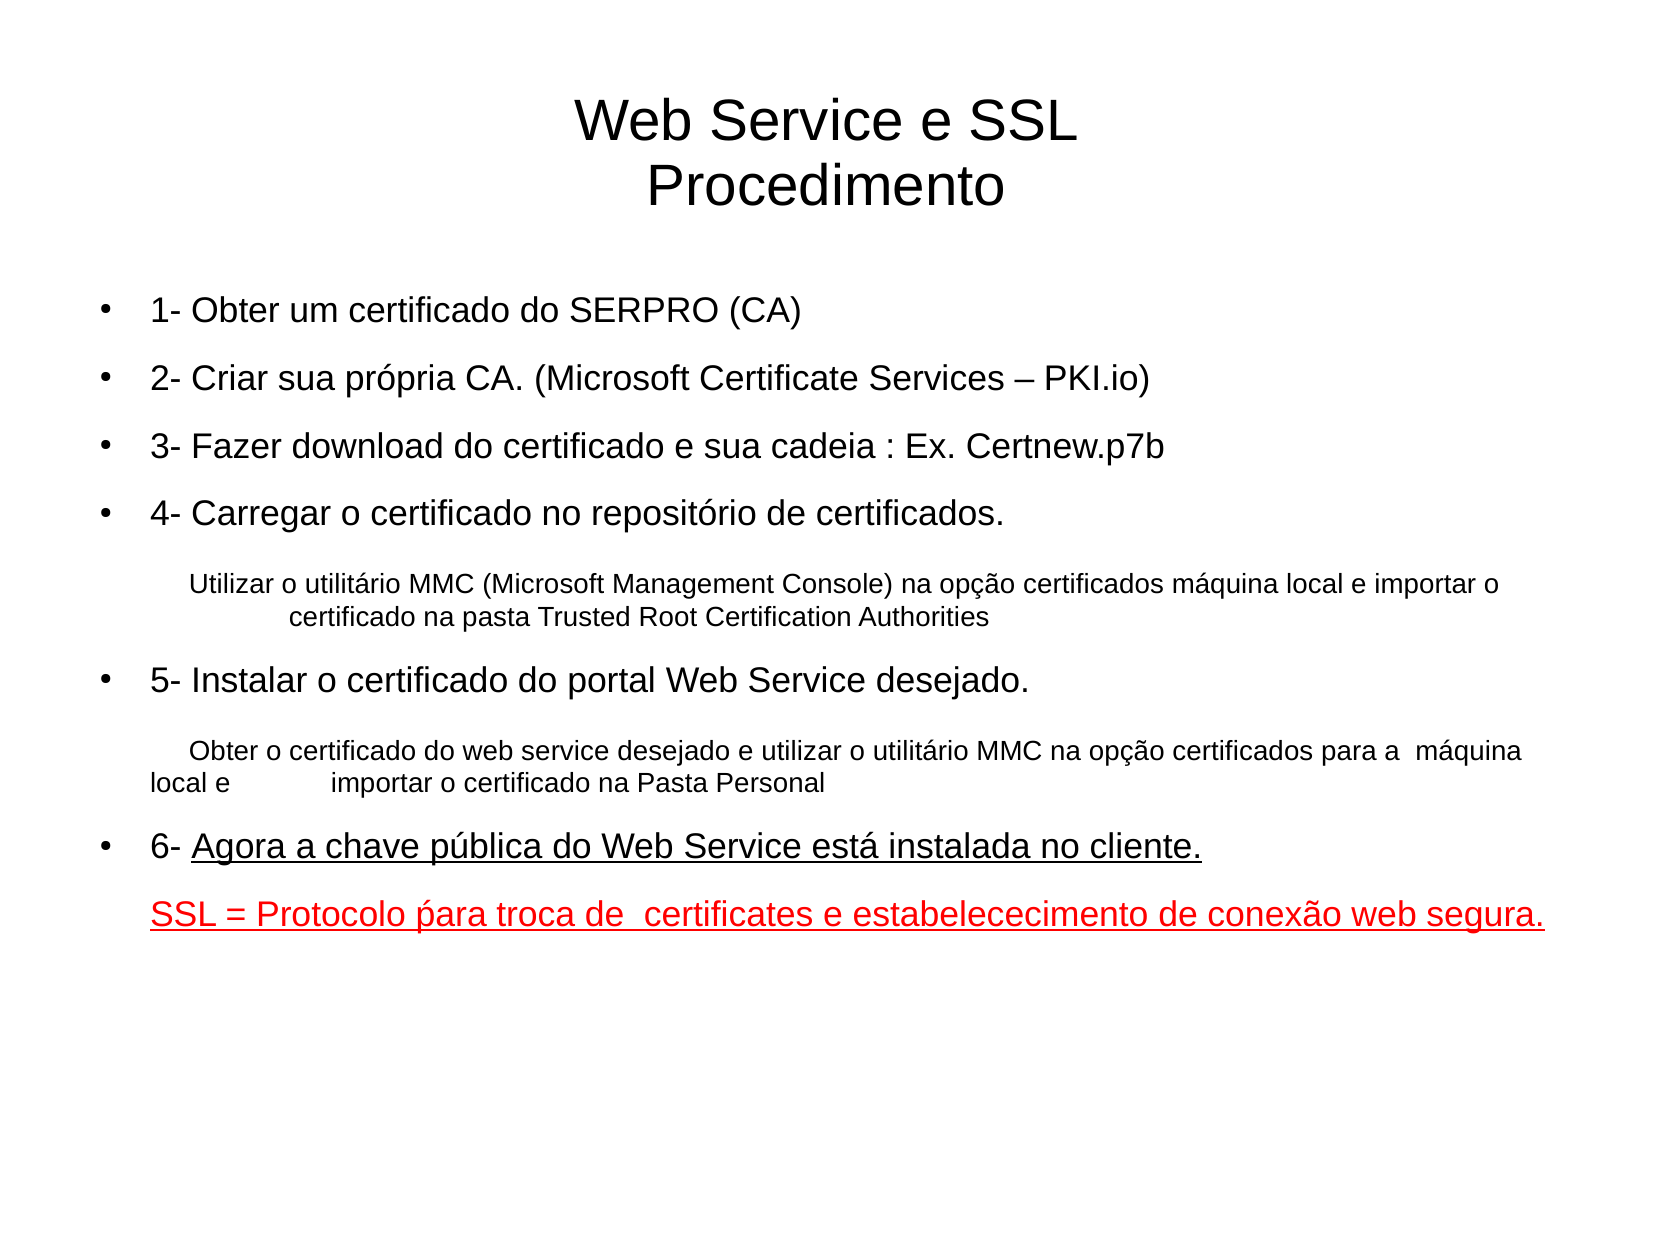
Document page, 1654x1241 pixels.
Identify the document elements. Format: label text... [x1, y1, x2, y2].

title Web Service e SSL Procedimento [82, 49, 1571, 257]
list 1- Obter um certificado do SERPRO (CA) 2- Criar sua própria CA. (Microsoft Certificate Services – PKI.io) 3- Fazer download do certificado e sua cadeia : Ex. Certnew.p7b 4- Carregar o certificado no repositório de certificados. Utilizar o utilitário MMC (Microsoft Management Console) na opção certificados máquina local e importar o certificado na pasta Trusted Root Certification Authorities 5- Instalar o certificado do portal Web Service desejado. Obter o certificado do web service desejado e utilizar o utilitário MMC na opção certificados para a máquina local e importar o certificado na Pasta Personal 6- Agora a chave pública do Web Service está instalada no cliente. SSL = Protocolo ṕara troca de certificates e estabelececimento de conexão web segura. [82, 290, 1571, 1010]
